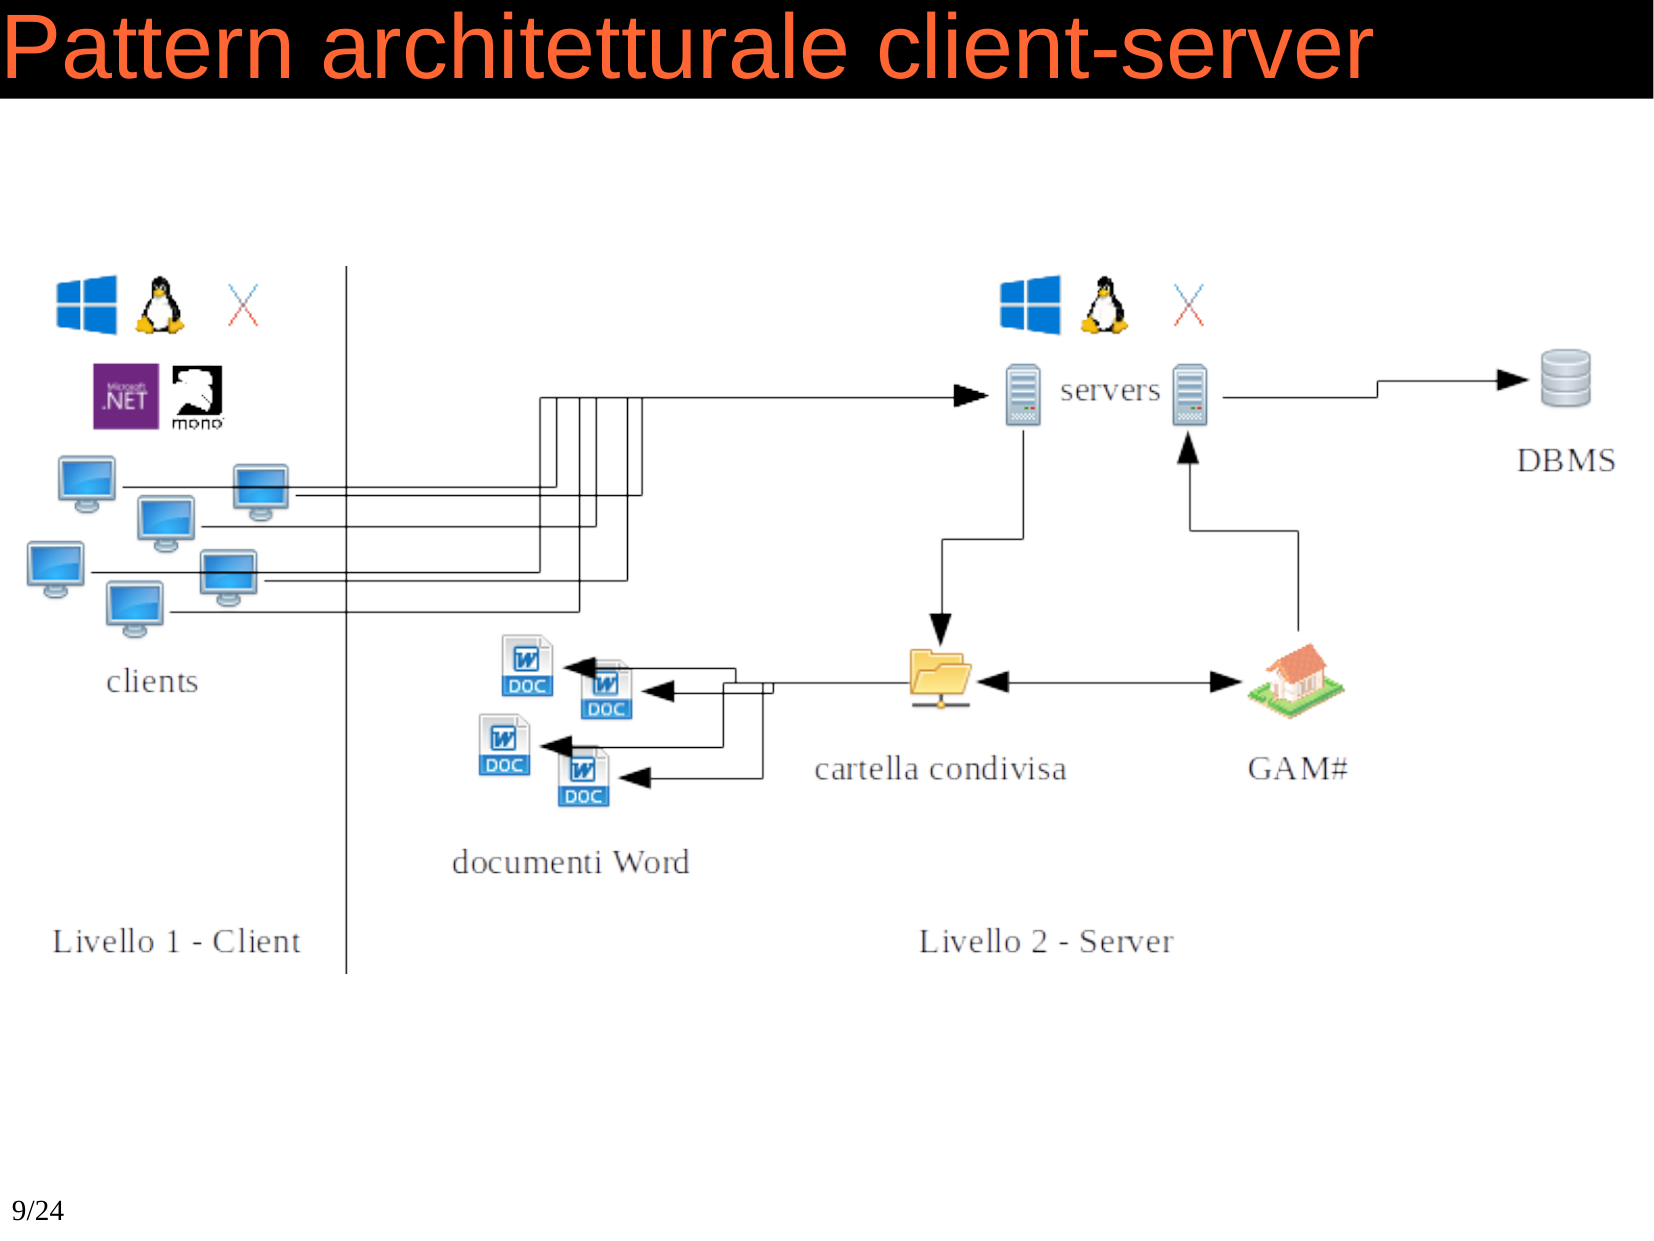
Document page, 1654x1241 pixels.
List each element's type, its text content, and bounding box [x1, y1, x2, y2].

title Pattern architetturale client-server [0, 0, 1654, 99]
picture [0, 266, 1654, 974]
